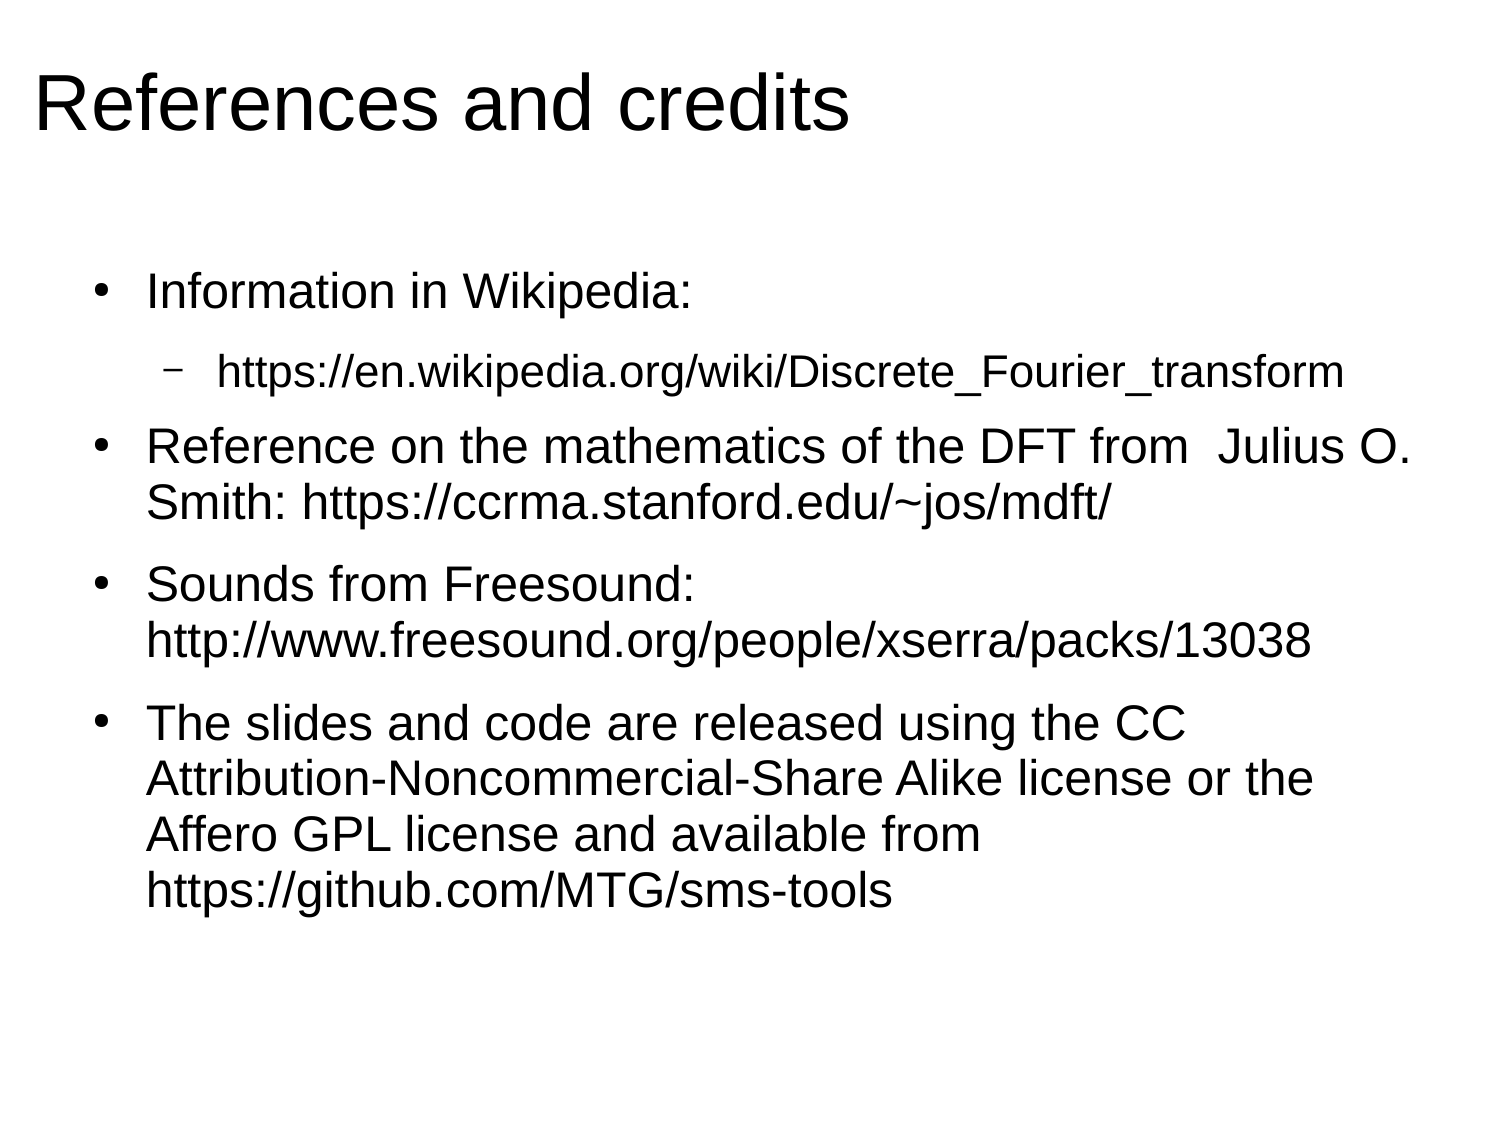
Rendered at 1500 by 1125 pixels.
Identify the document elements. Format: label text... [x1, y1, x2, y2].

title References and credits [33, 9, 1384, 197]
list Information in Wikipedia: https://en.wikipedia.org/wiki/Discrete_Fourier_transform Reference on the mathematics of the DFT from Julius O. Smith: https://ccrma.stanford.edu/~jos/mdft/ Sounds from Freesound: http://www.freesound.org/people/xserra/packs/13038 The slides and code are released using the CC Attribution-Noncommercial-Share Alike license or the Affero GPL license and available from https://github.com/MTG/sms-tools [75, 263, 1441, 916]
